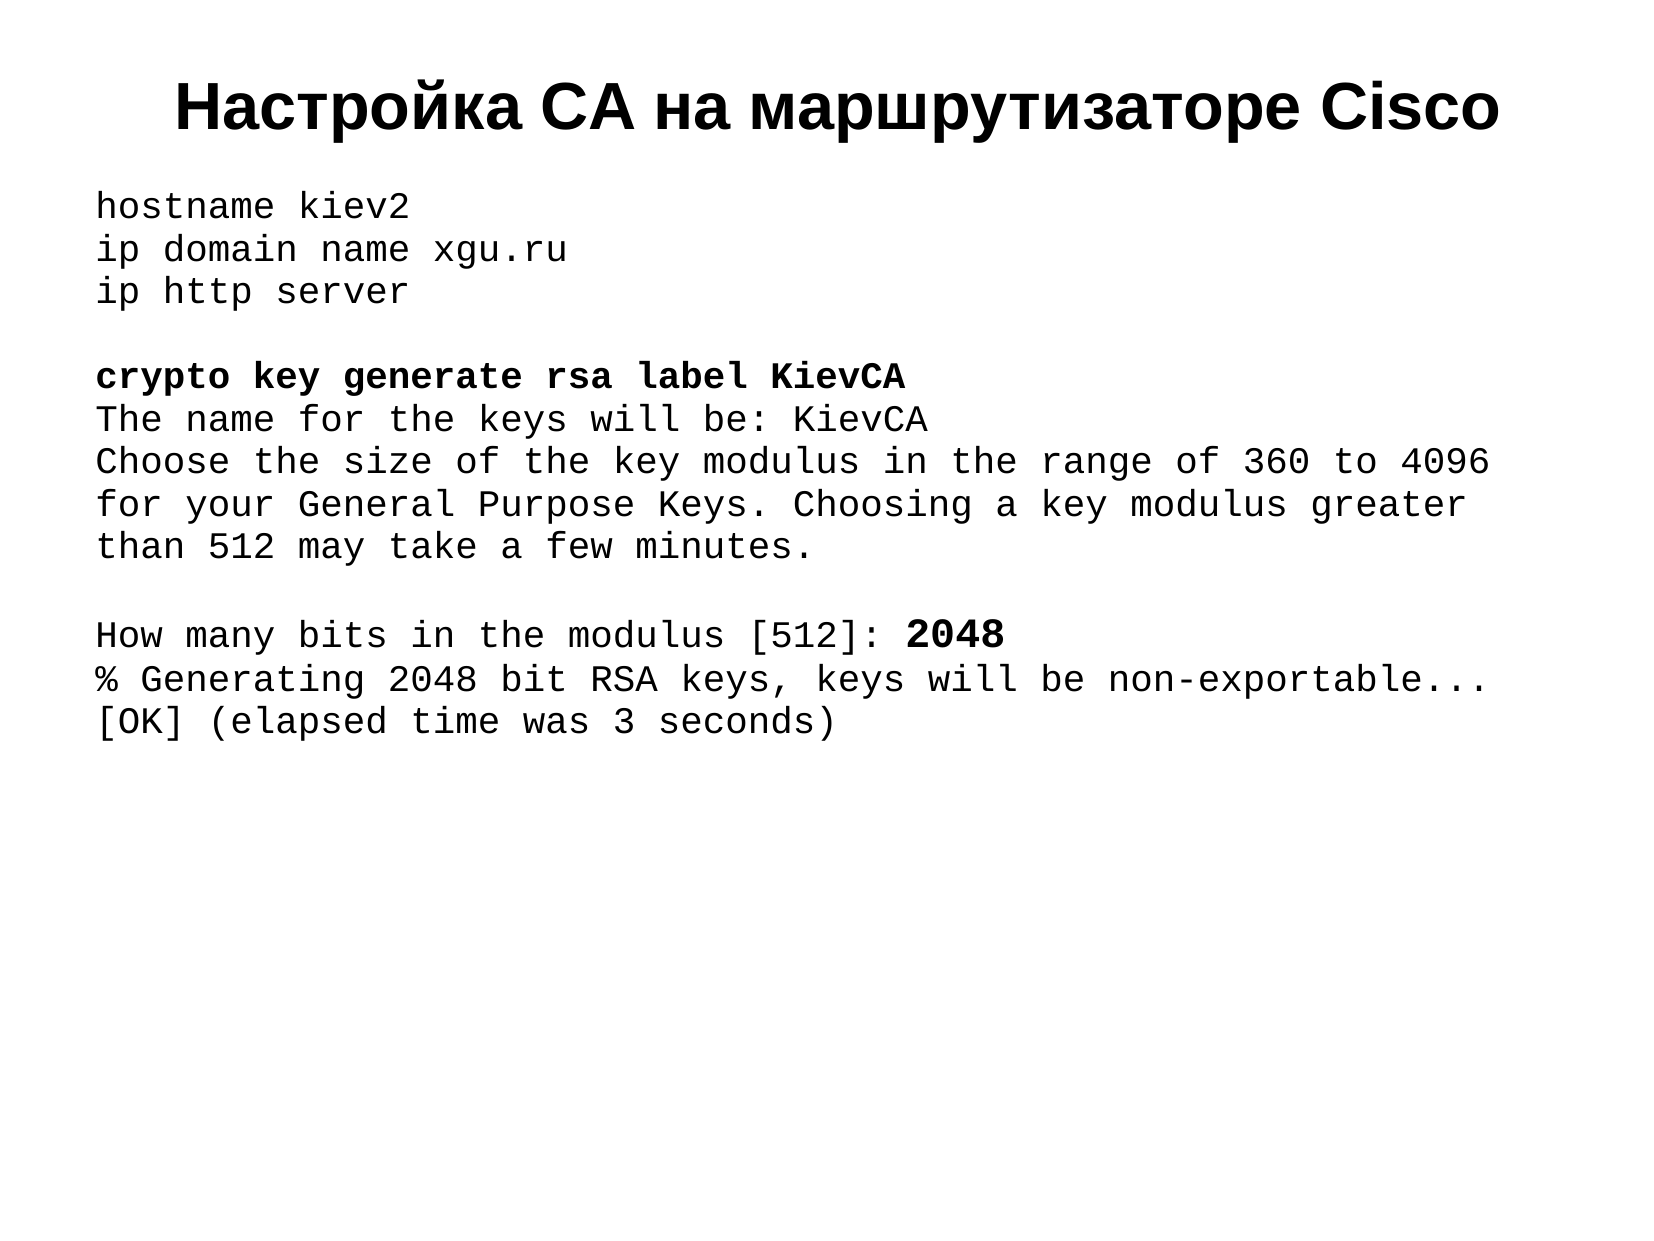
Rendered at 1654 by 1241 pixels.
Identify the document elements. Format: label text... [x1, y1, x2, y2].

text_box Настройка CA на маршрутизаторе Cisco [64, 37, 1613, 151]
list hostname kiev2 ip domain name xgu.ru ip http server crypto key generate rsa label KievCA The name for the keys will be: KievCA Choose the size of the key modulus in the range of 360 to 4096 for your General Purpose Keys. Choosing a key modulus greater than 512 may take a few minutes. How many bits in the modulus [512]: 2048 % Generating 2048 bit RSA keys, keys will be non-exportable... [OK] (elapsed time was 3 seconds) [95, 187, 1538, 1208]
